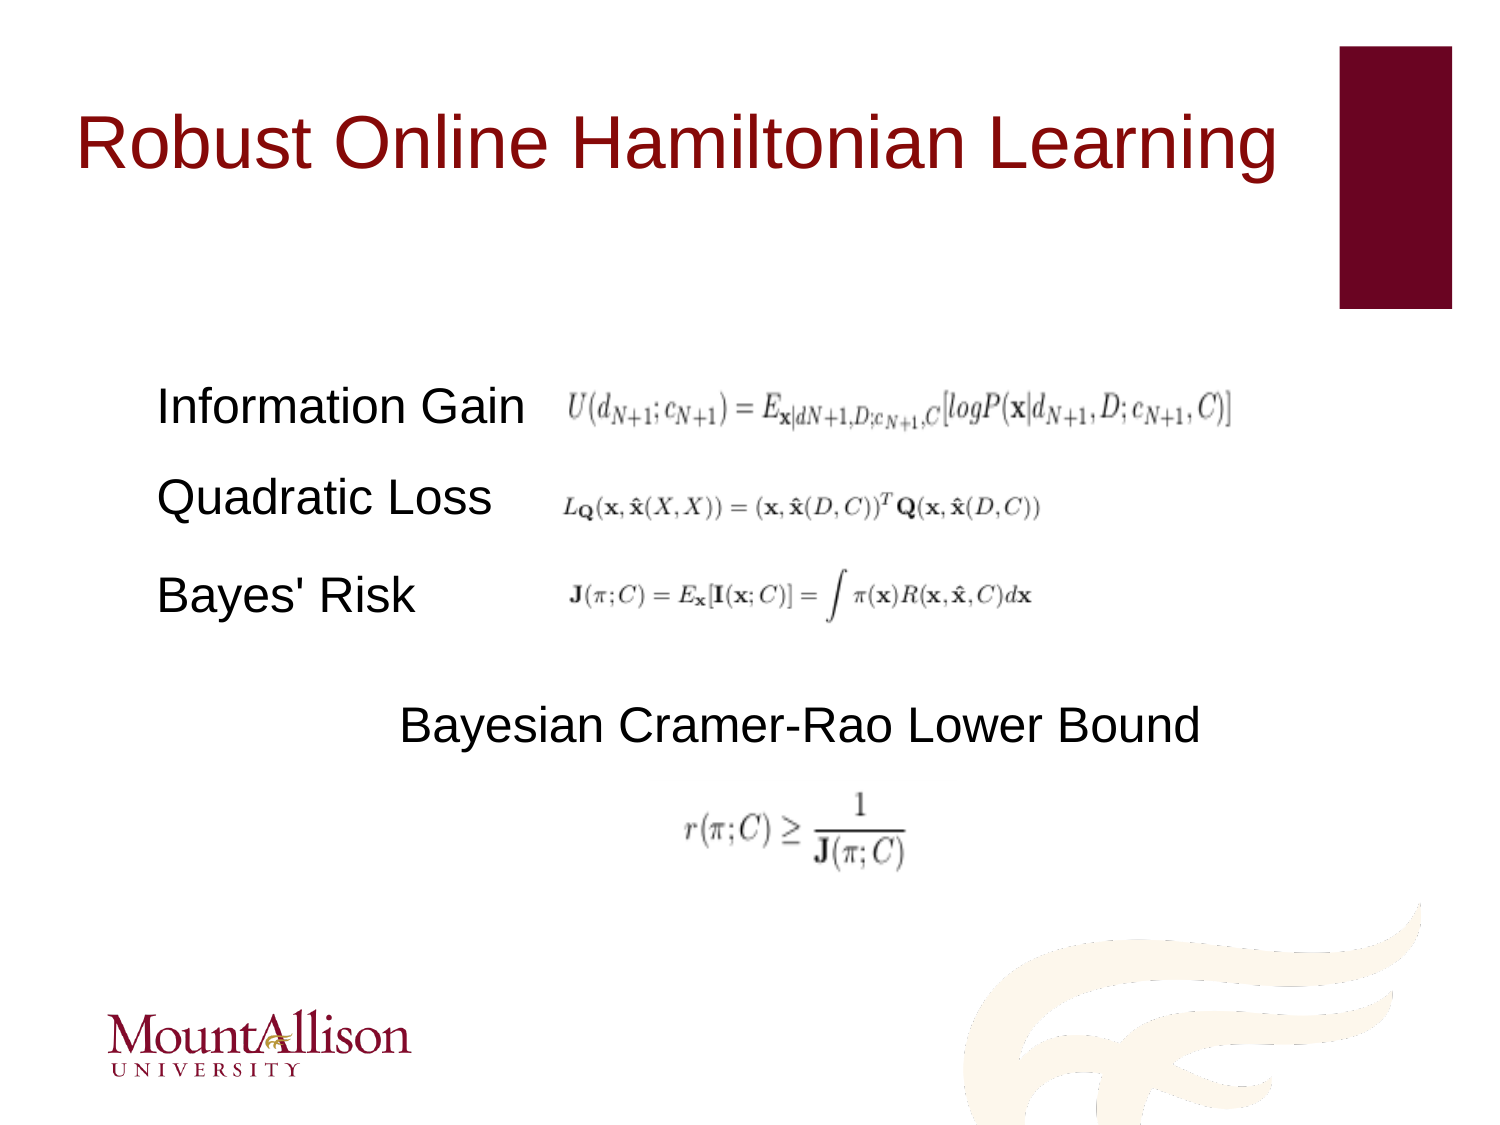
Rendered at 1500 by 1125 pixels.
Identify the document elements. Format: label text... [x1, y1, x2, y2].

text_box Bayes' Risk [141, 555, 431, 630]
text_box Information Gain [141, 366, 542, 441]
text_box Bayesian Cramer-Rao Lower Bound [384, 685, 1217, 760]
title Robust Online Hamiltonian Learning [75, 44, 1425, 233]
text_box Quadratic Loss [141, 456, 508, 532]
picture [649, 779, 957, 898]
picture [107, 901, 1423, 1125]
picture [551, 566, 1052, 628]
picture [531, 354, 1252, 546]
